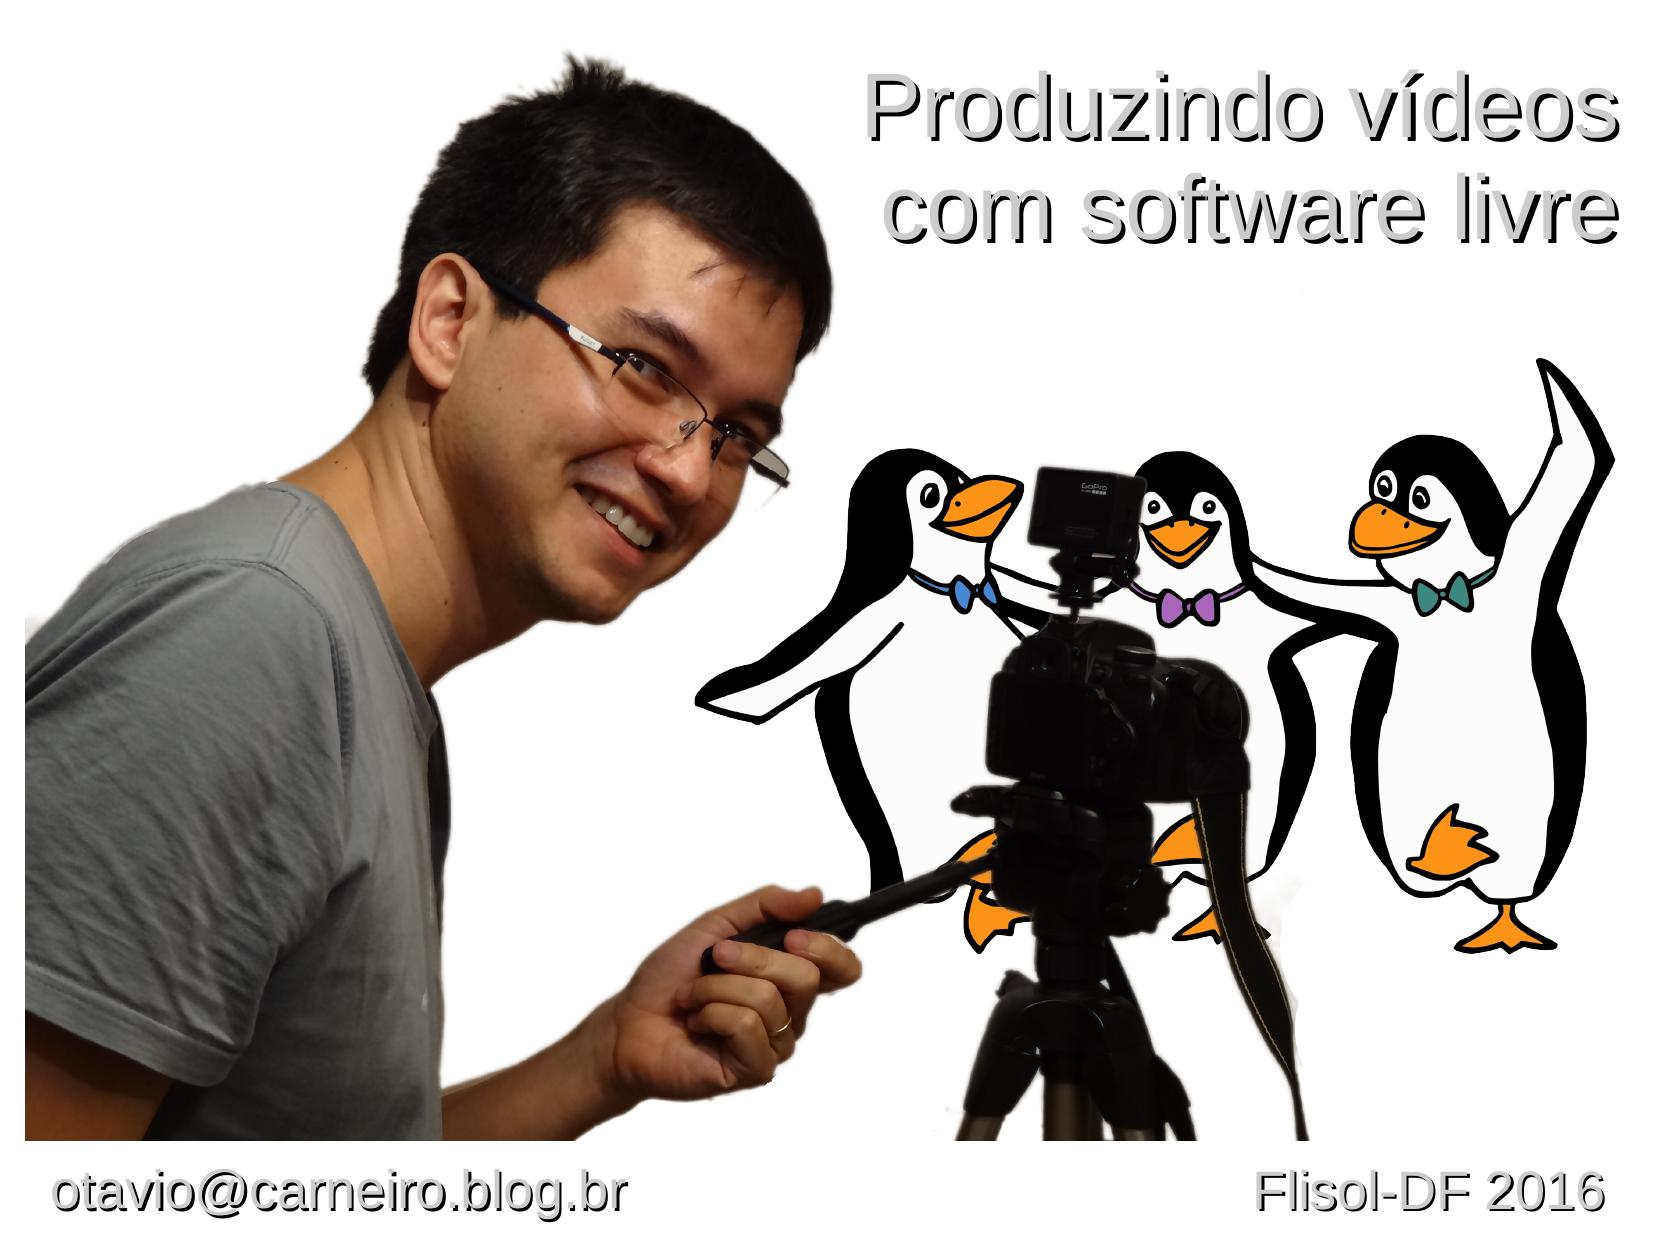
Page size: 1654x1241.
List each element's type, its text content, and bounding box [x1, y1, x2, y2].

text_box otavio@carneiro.blog.br [35, 1152, 643, 1229]
text_box Flisol-DF 2016 [1238, 1152, 1628, 1229]
picture [25, 11, 1654, 1141]
title Produzindo vídeos com software livre [1532, 53, 1621, 261]
